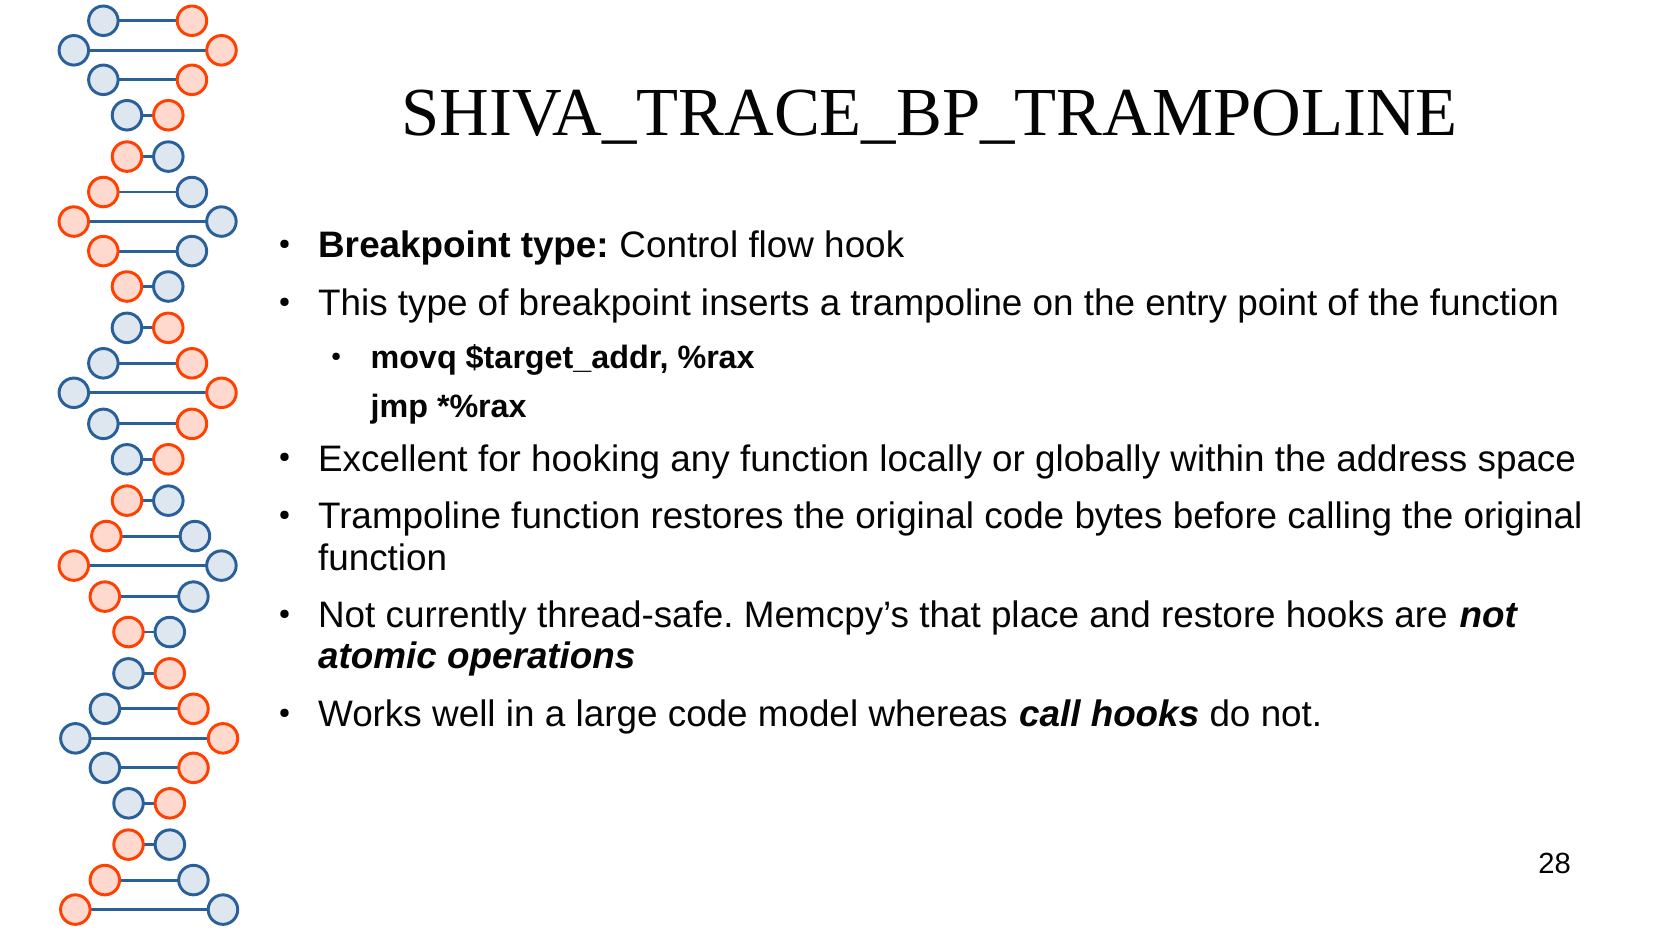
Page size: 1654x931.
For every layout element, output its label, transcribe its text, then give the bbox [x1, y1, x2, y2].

title SHIVA_TRACE_BP_TRAMPOLINE [265, 35, 1595, 189]
list Breakpoint type: Control flow hook This type of breakpoint inserts a trampoline on the entry point of the function movq $target_addr, %rax jmp *%rax Excellent for hooking any function locally or globally within the address space Trampoline function restores the original code bytes before calling the original function Not currently thread-safe. Memcpy’s that place and restore hooks are not atomic operations Works well in a large code model whereas call hooks do not. [265, 224, 1595, 764]
